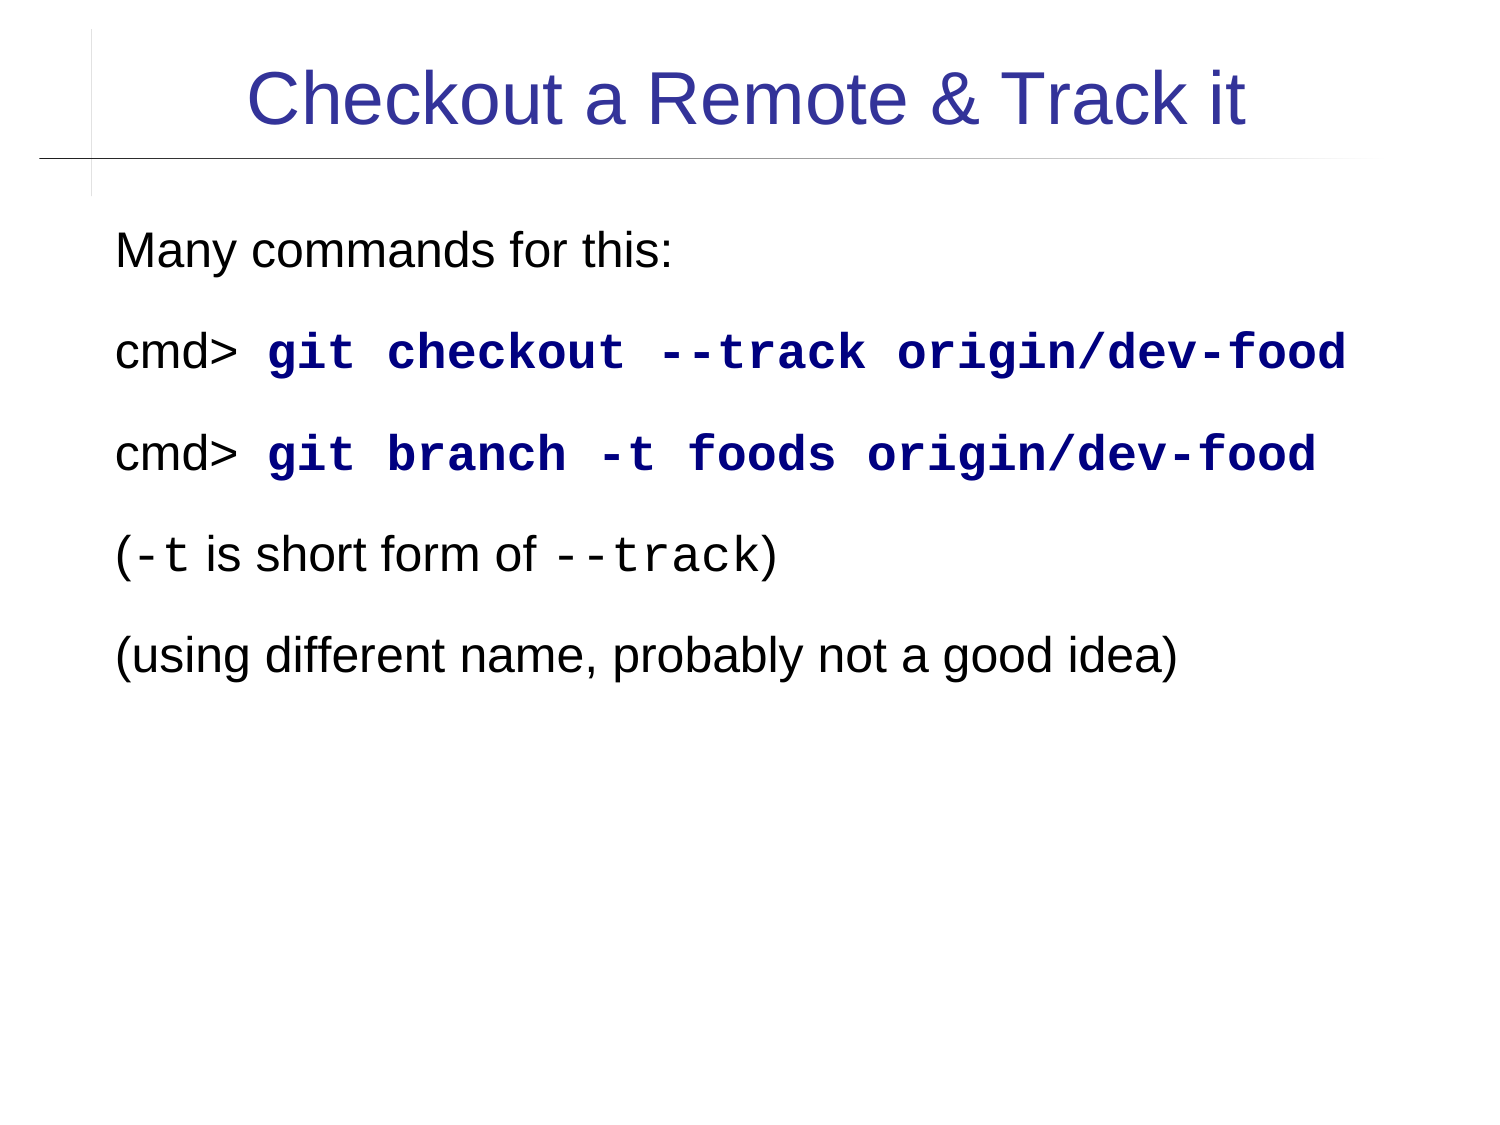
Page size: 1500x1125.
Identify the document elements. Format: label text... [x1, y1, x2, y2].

title Checkout a Remote & Track it [100, 41, 1394, 148]
list Many commands for this: cmd> git checkout --track origin/dev-food cmd> git branch -t foods origin/dev-food (-t is short form of --track) (using different name, probably not a good idea) [100, 209, 1394, 980]
